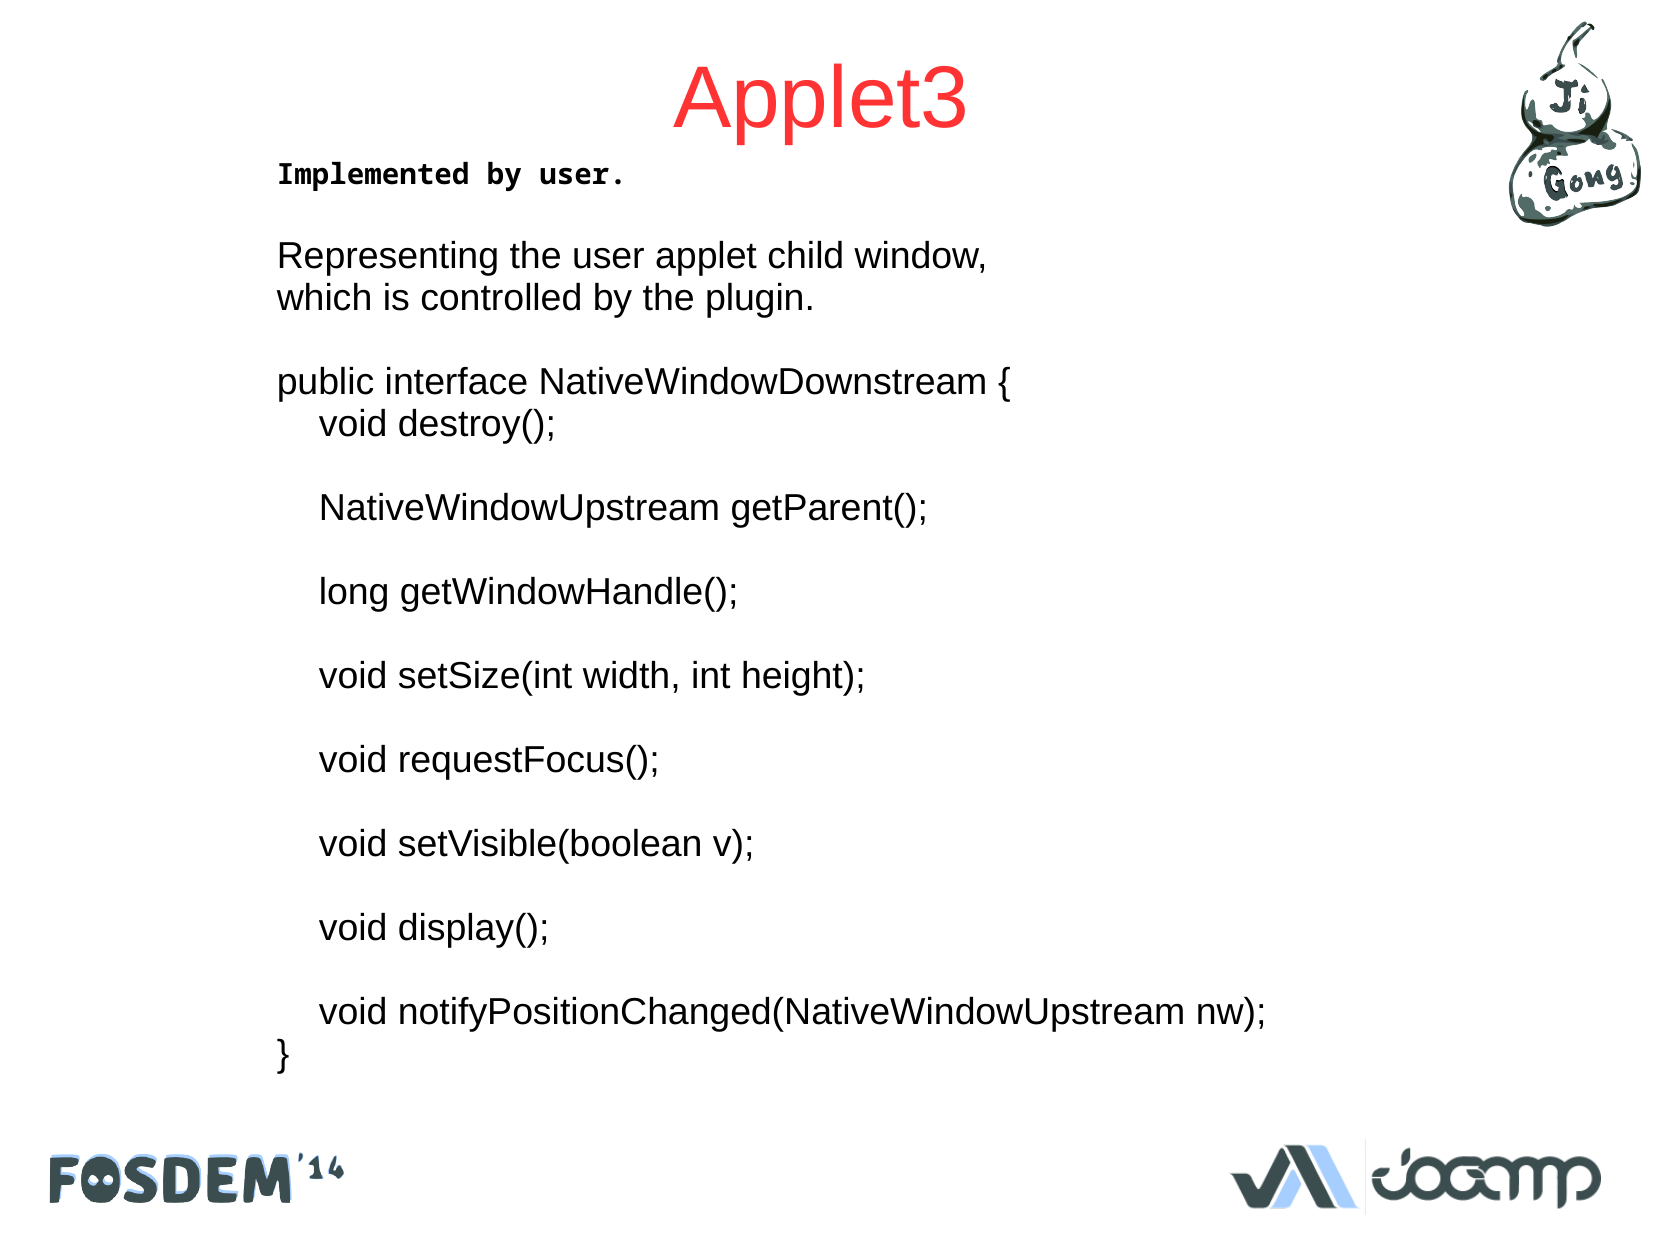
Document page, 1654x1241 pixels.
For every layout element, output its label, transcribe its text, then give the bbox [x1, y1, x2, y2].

picture [1228, 1139, 1601, 1215]
picture [1425, 19, 1654, 228]
title Applet3 [68, 27, 1576, 166]
text_box Implemented by user. Representing the user applet child window, which is controlled by the plugin. public interface NativeWindowDownstream { void destroy(); NativeWindowUpstream getParent(); long getWindowHandle(); void setSize(int width, int height); void requestFocus(); void setVisible(boolean v); void display(); void notifyPositionChanged(NativeWindowUpstream nw); } [262, 145, 1643, 1119]
picture [0, 914, 400, 1241]
